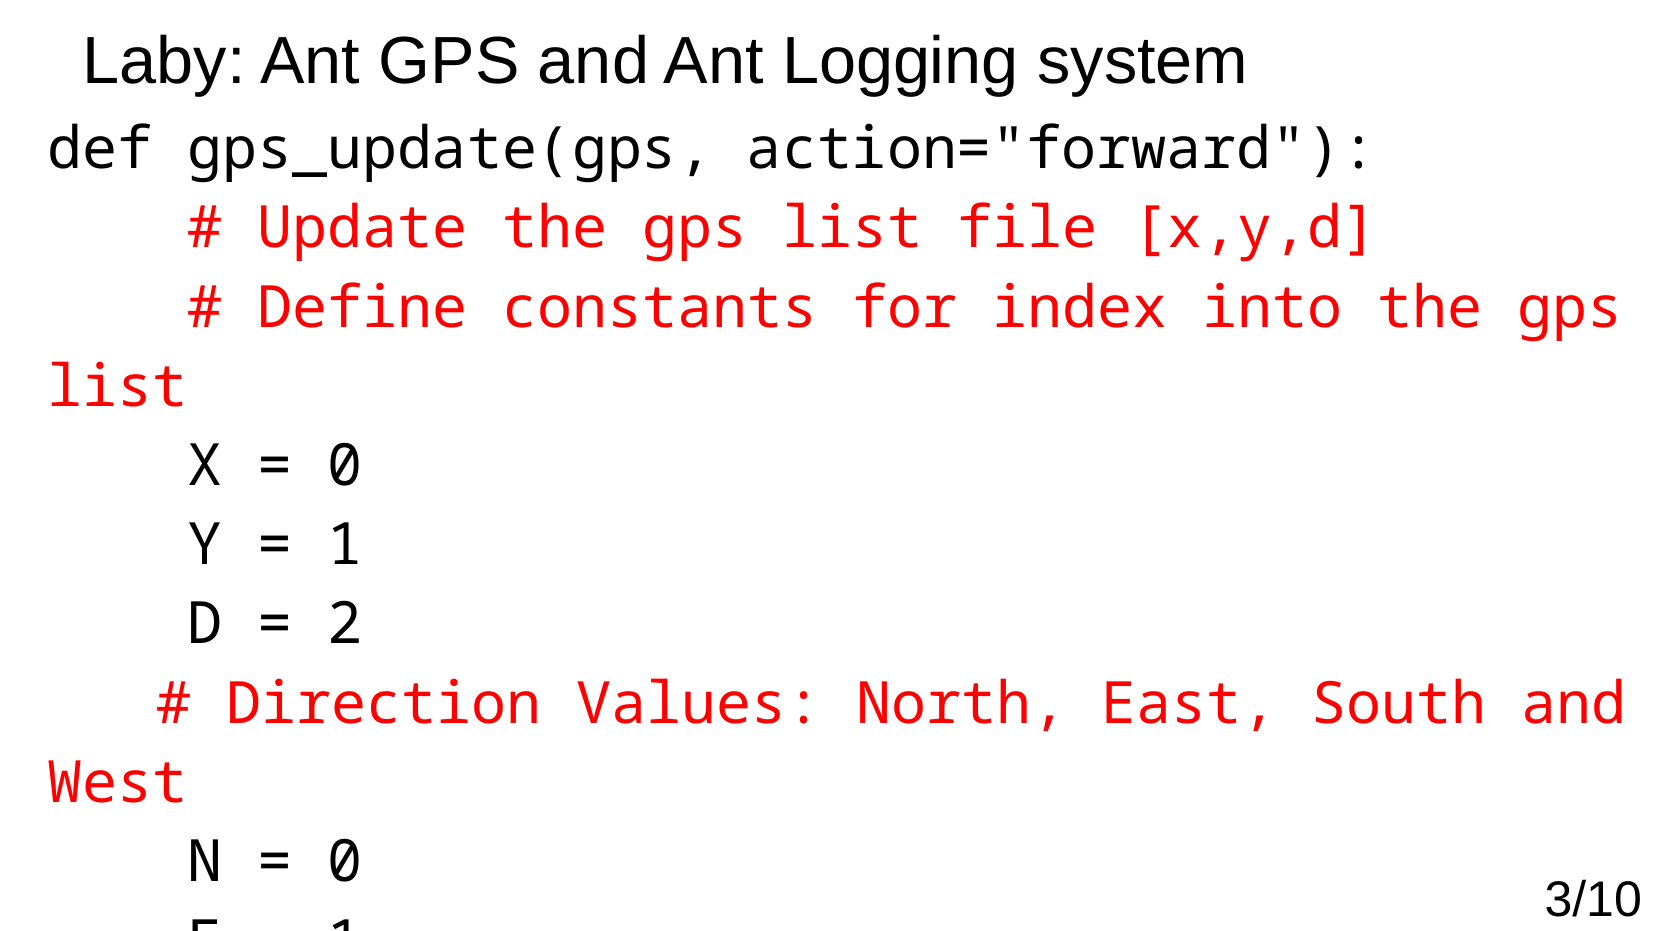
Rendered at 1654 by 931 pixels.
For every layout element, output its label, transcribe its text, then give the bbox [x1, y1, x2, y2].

subtitle def gps_update(gps, action="forward"): # Update the gps list file [x,y,d] # Define constants for index into the gps list X = 0 Y = 1 D = 2 # Direction Values: North, East, South and West N = 0 E = 1 S = 2 W = 3 # Escape is one step forward if action == "escape": action = "forward" [47, 106, 1654, 922]
title Laby: Ant GPS and Ant Logging system [82, 22, 1571, 98]
title 3/10 [1523, 871, 1642, 931]
